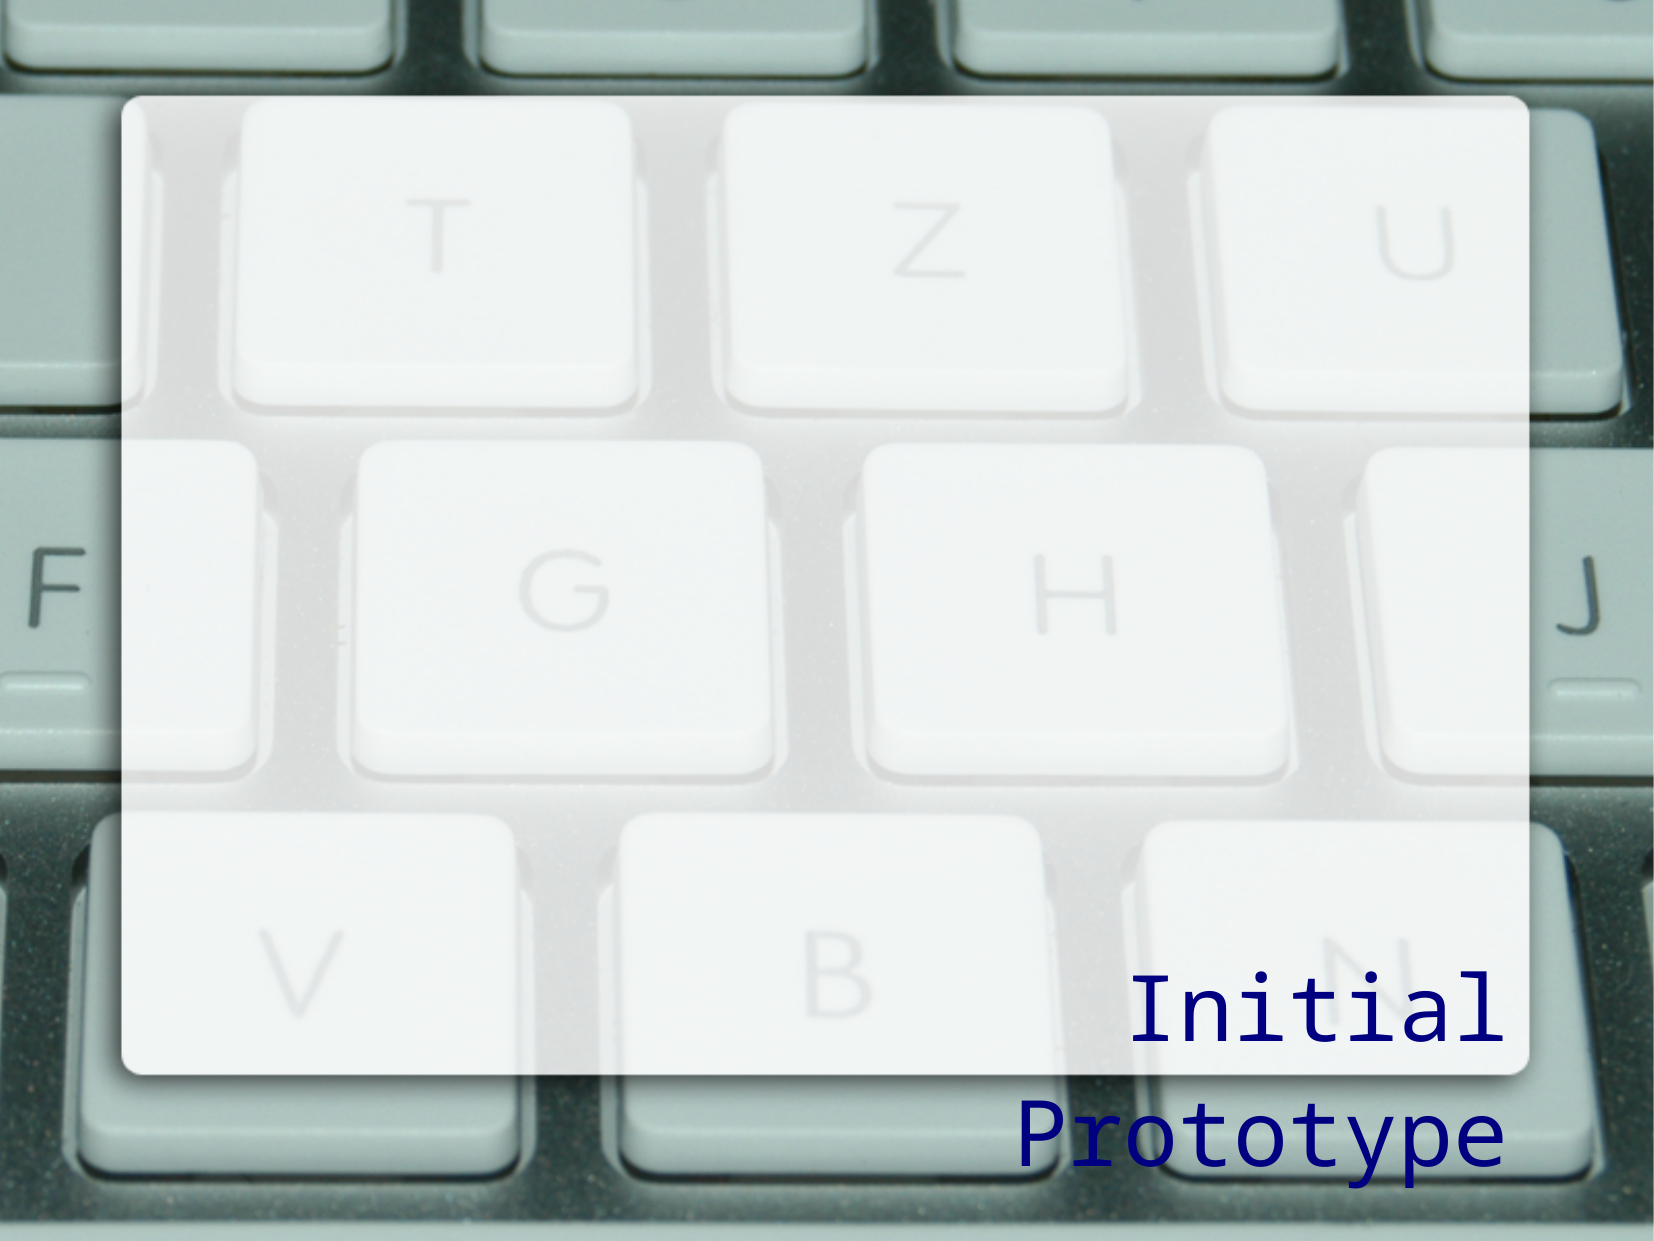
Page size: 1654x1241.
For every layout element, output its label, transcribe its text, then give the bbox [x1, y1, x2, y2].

text_box Initial Prototype [856, 936, 1524, 1074]
picture [0, 0, 1654, 1241]
